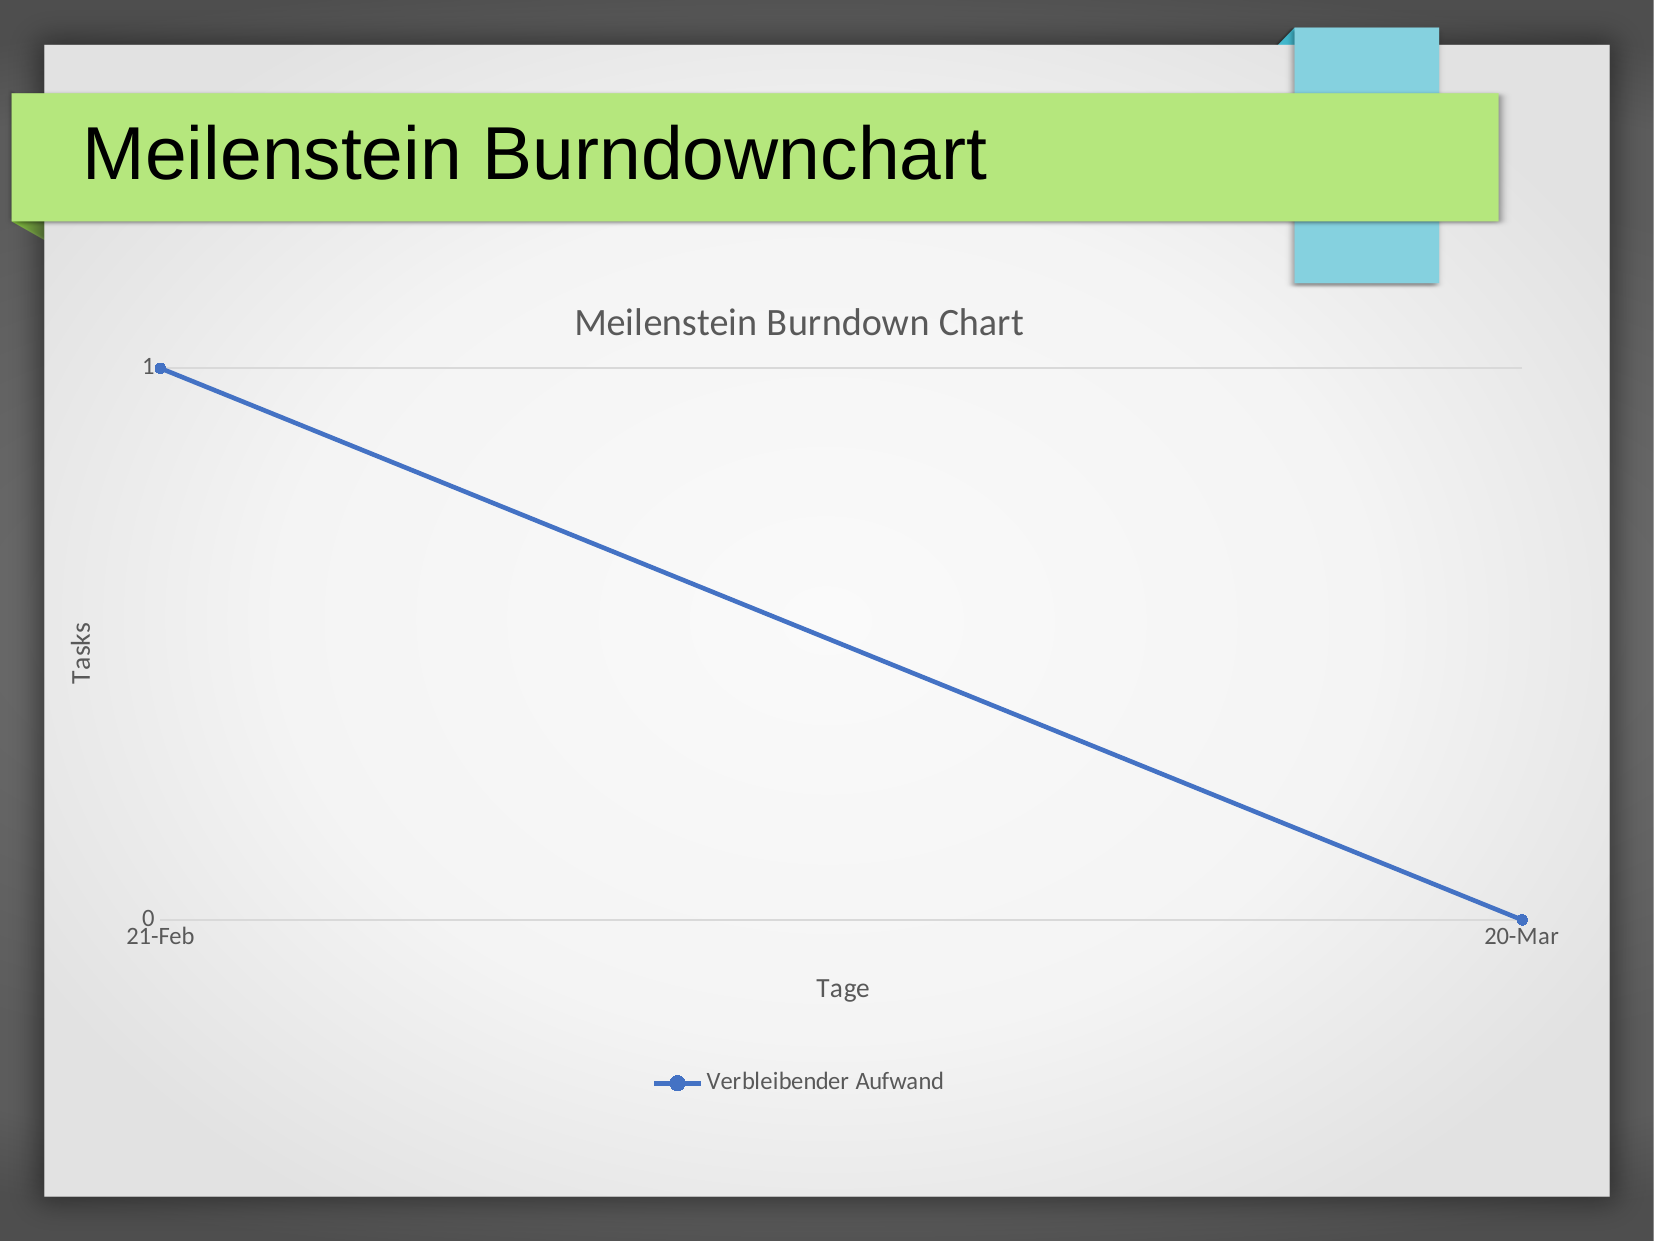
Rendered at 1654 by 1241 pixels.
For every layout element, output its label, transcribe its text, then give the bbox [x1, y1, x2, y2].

picture [0, 0, 1654, 1241]
title Meilenstein Burndownchart [82, 94, 1264, 213]
chart [60, 270, 1561, 1102]
